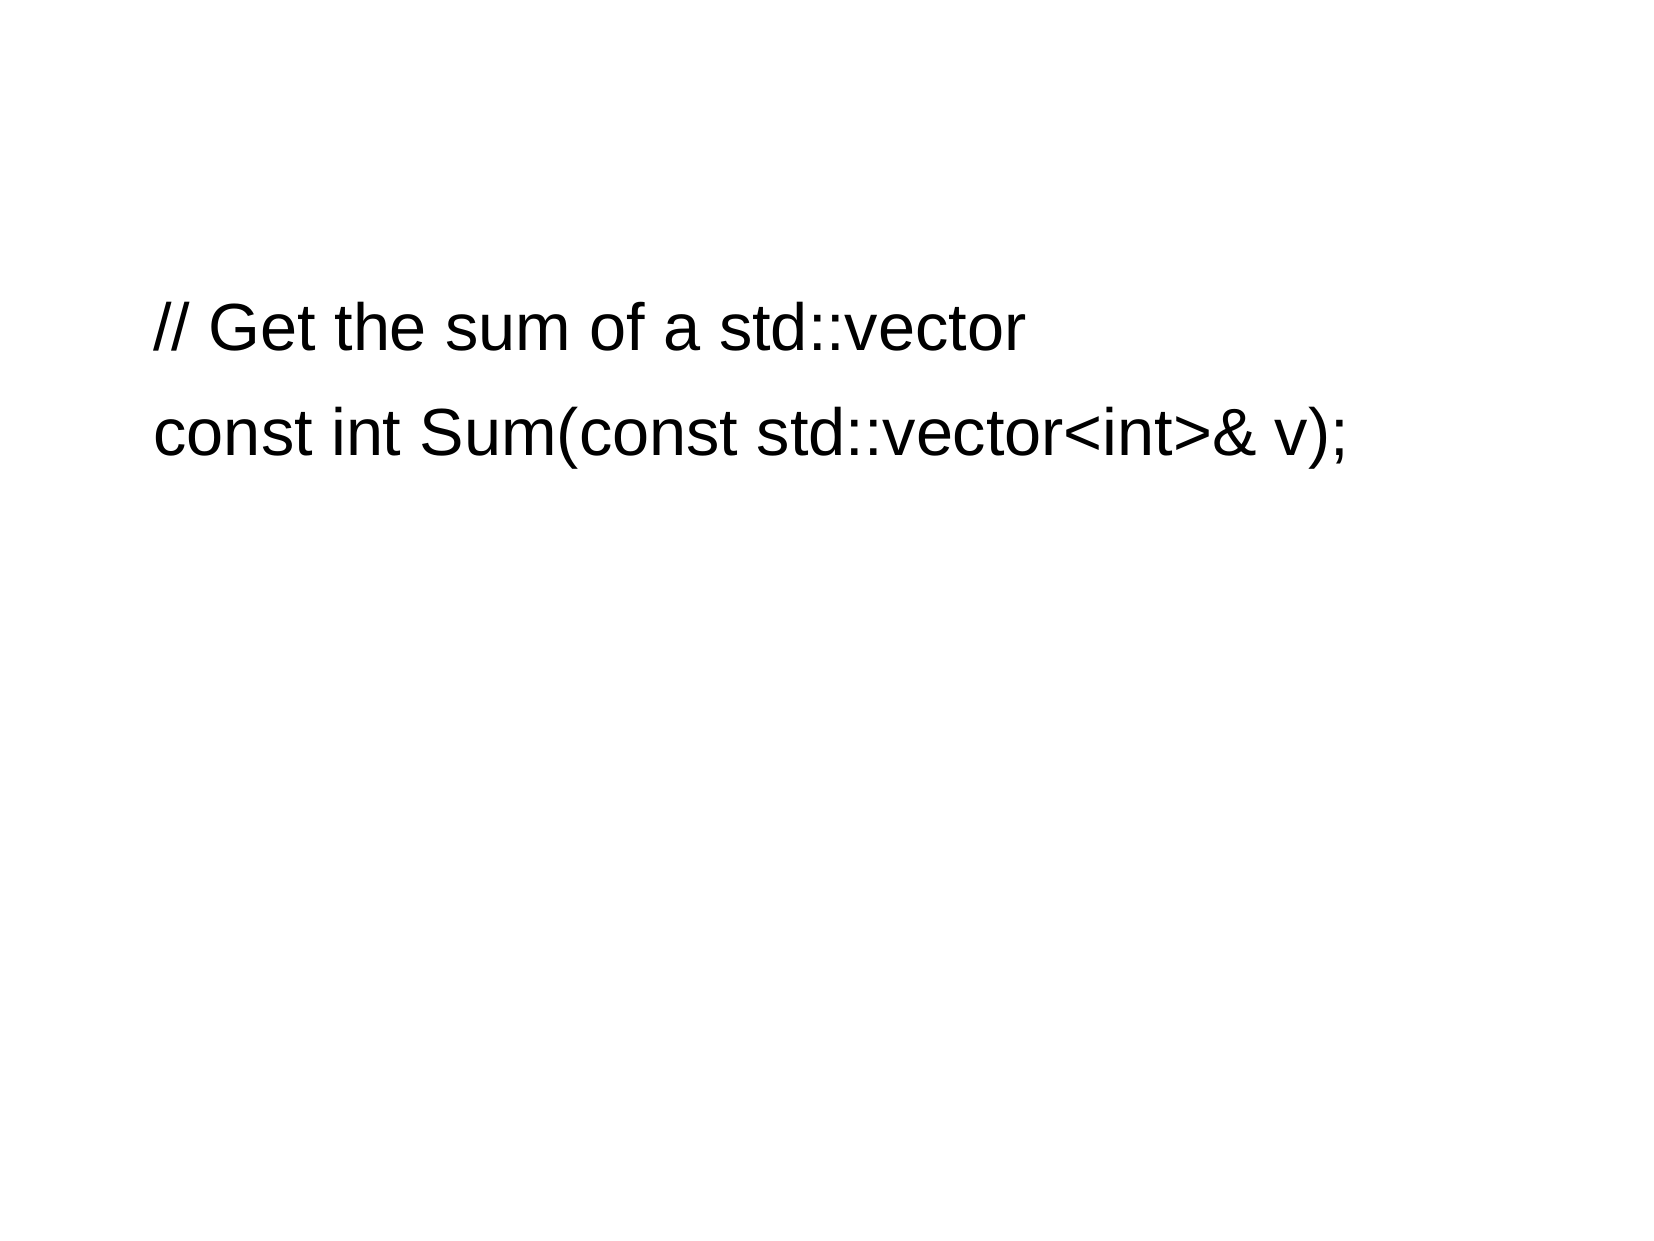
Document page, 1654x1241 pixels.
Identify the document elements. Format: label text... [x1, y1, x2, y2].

list // Get the sum of a std::vector const int Sum(const std::vector<int>& v); [82, 290, 1571, 1010]
